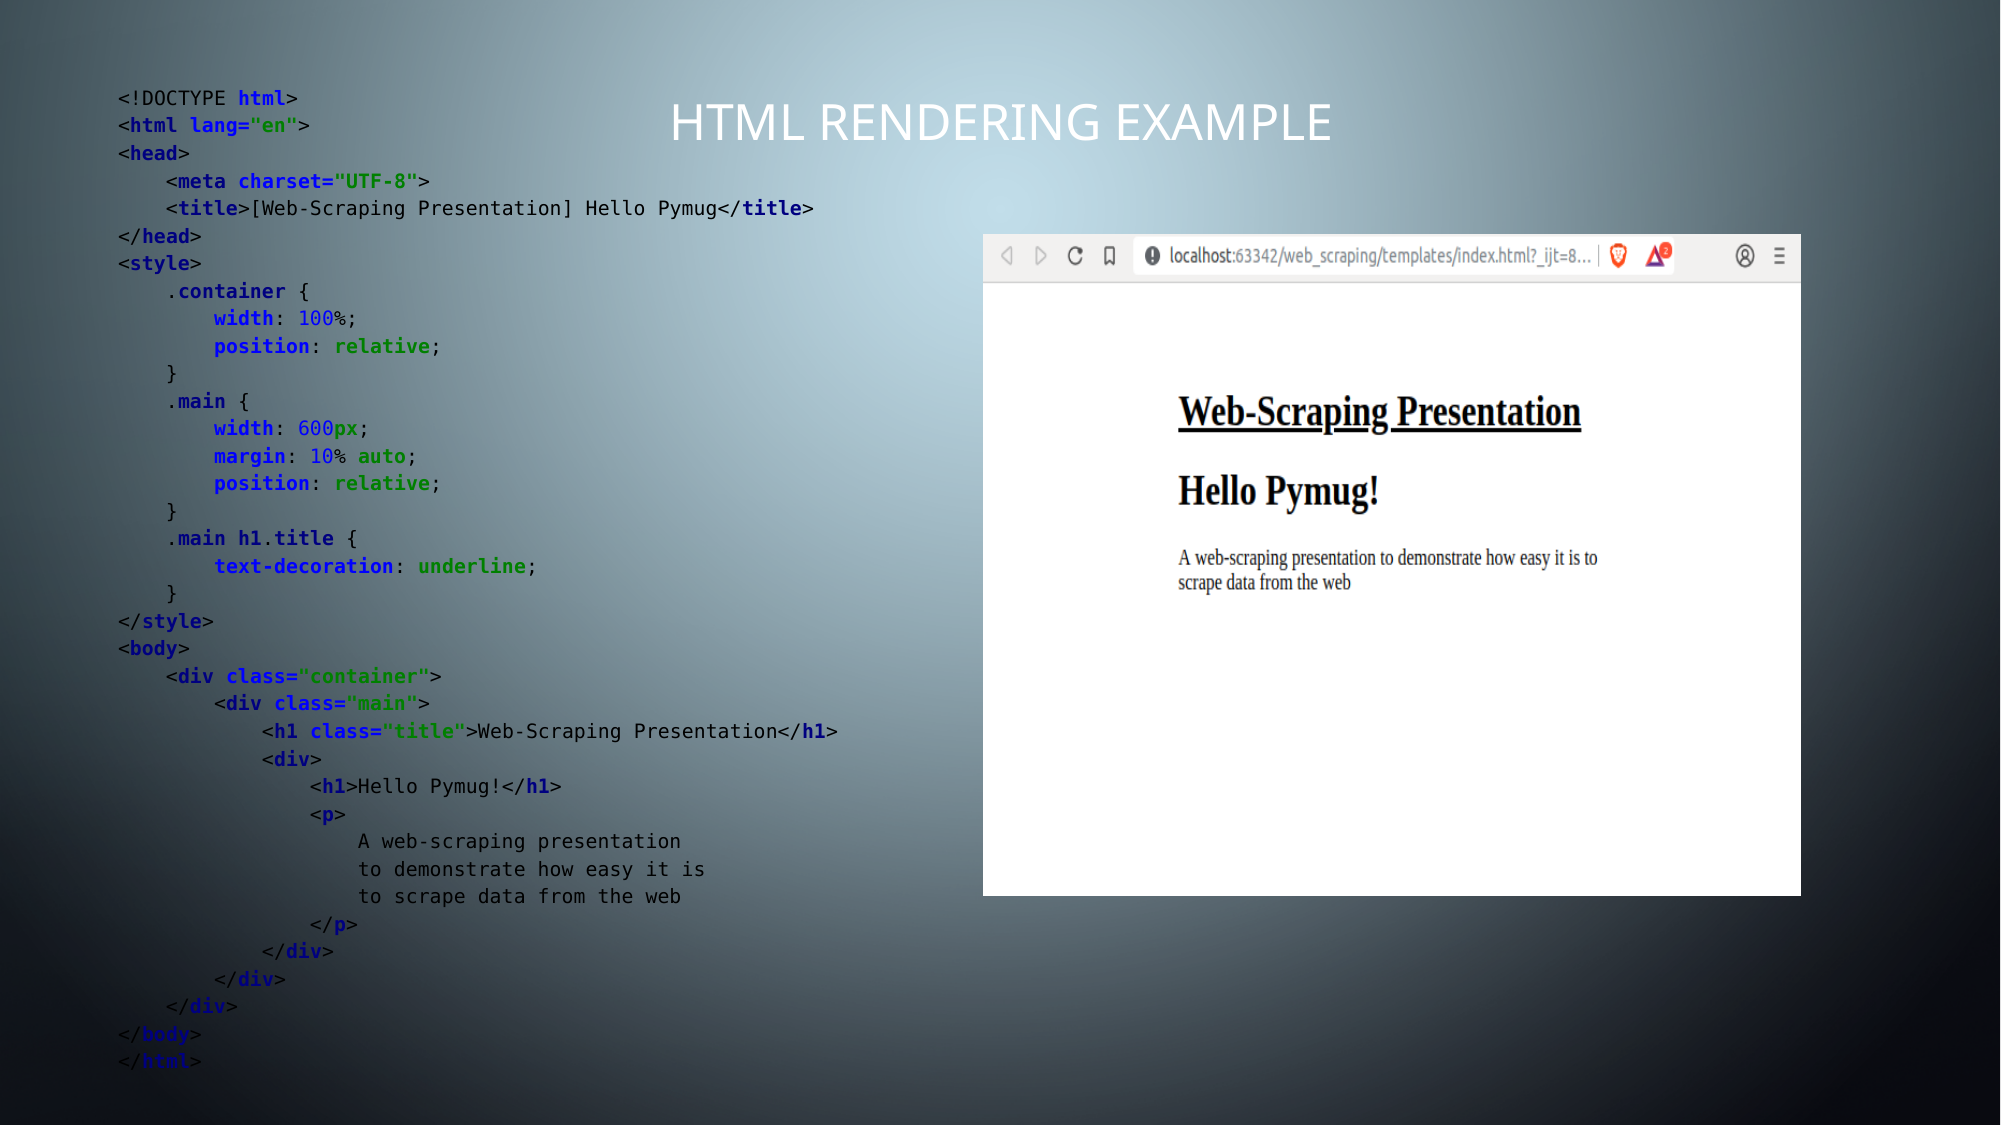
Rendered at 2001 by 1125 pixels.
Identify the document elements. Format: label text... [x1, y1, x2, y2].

picture [0, 0, 2001, 1125]
list <!DOCTYPE html> <html lang="en"> <head> <meta charset="UTF-8"> <title>[Web-Scraping Presentation] Hello Pymug</title> </head> <style> .container { width: 100%; position: relative; } .main { width: 600px; margin: 10% auto; position: relative; } .main h1.title { text-decoration: underline; } </style> <body> <div class="container"> <div class="main"> <h1 class="title">Web-Scraping Presentation</h1> <div> <h1>Hello Pymug!</h1> <p> A web-scraping presentation to demonstrate how easy it is to scrape data from the web </p> </div> </div> </div> </body> </html> [118, 82, 910, 1125]
title HTML RENDERING EXAMPLE [188, 70, 1814, 171]
